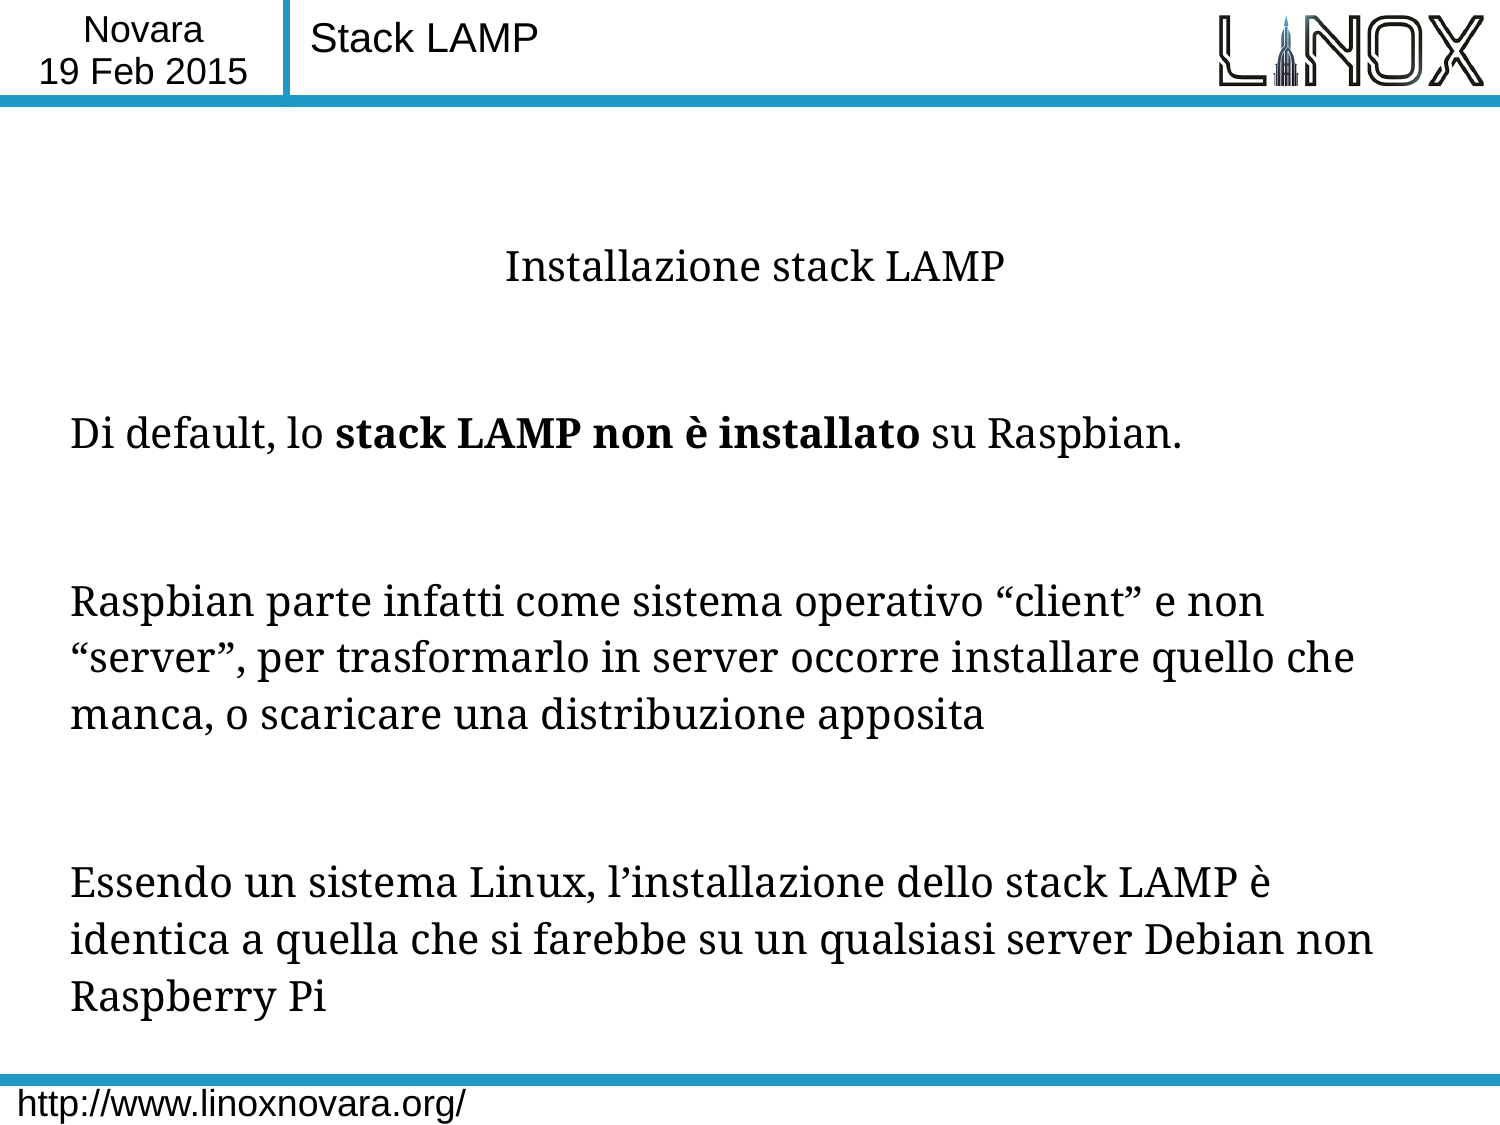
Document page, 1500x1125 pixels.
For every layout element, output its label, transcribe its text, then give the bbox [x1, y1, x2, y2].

list Stack LAMP [295, 7, 1321, 83]
text_box Installazione stack LAMP Di default, lo stack LAMP non è installato su Raspbian. Raspbian parte infatti come sistema operativo “client” e non “server”, per trasformarlo in server occorre installare quello che manca, o scaricare una distribuzione apposita Essendo un sistema Linux, l’installazione dello stack LAMP è identica a quella che si farebbe su un qualsiasi server Debian non Raspberry Pi [70, 236, 1441, 1028]
picture [0, 1074, 1500, 1086]
picture [0, 0, 1500, 107]
